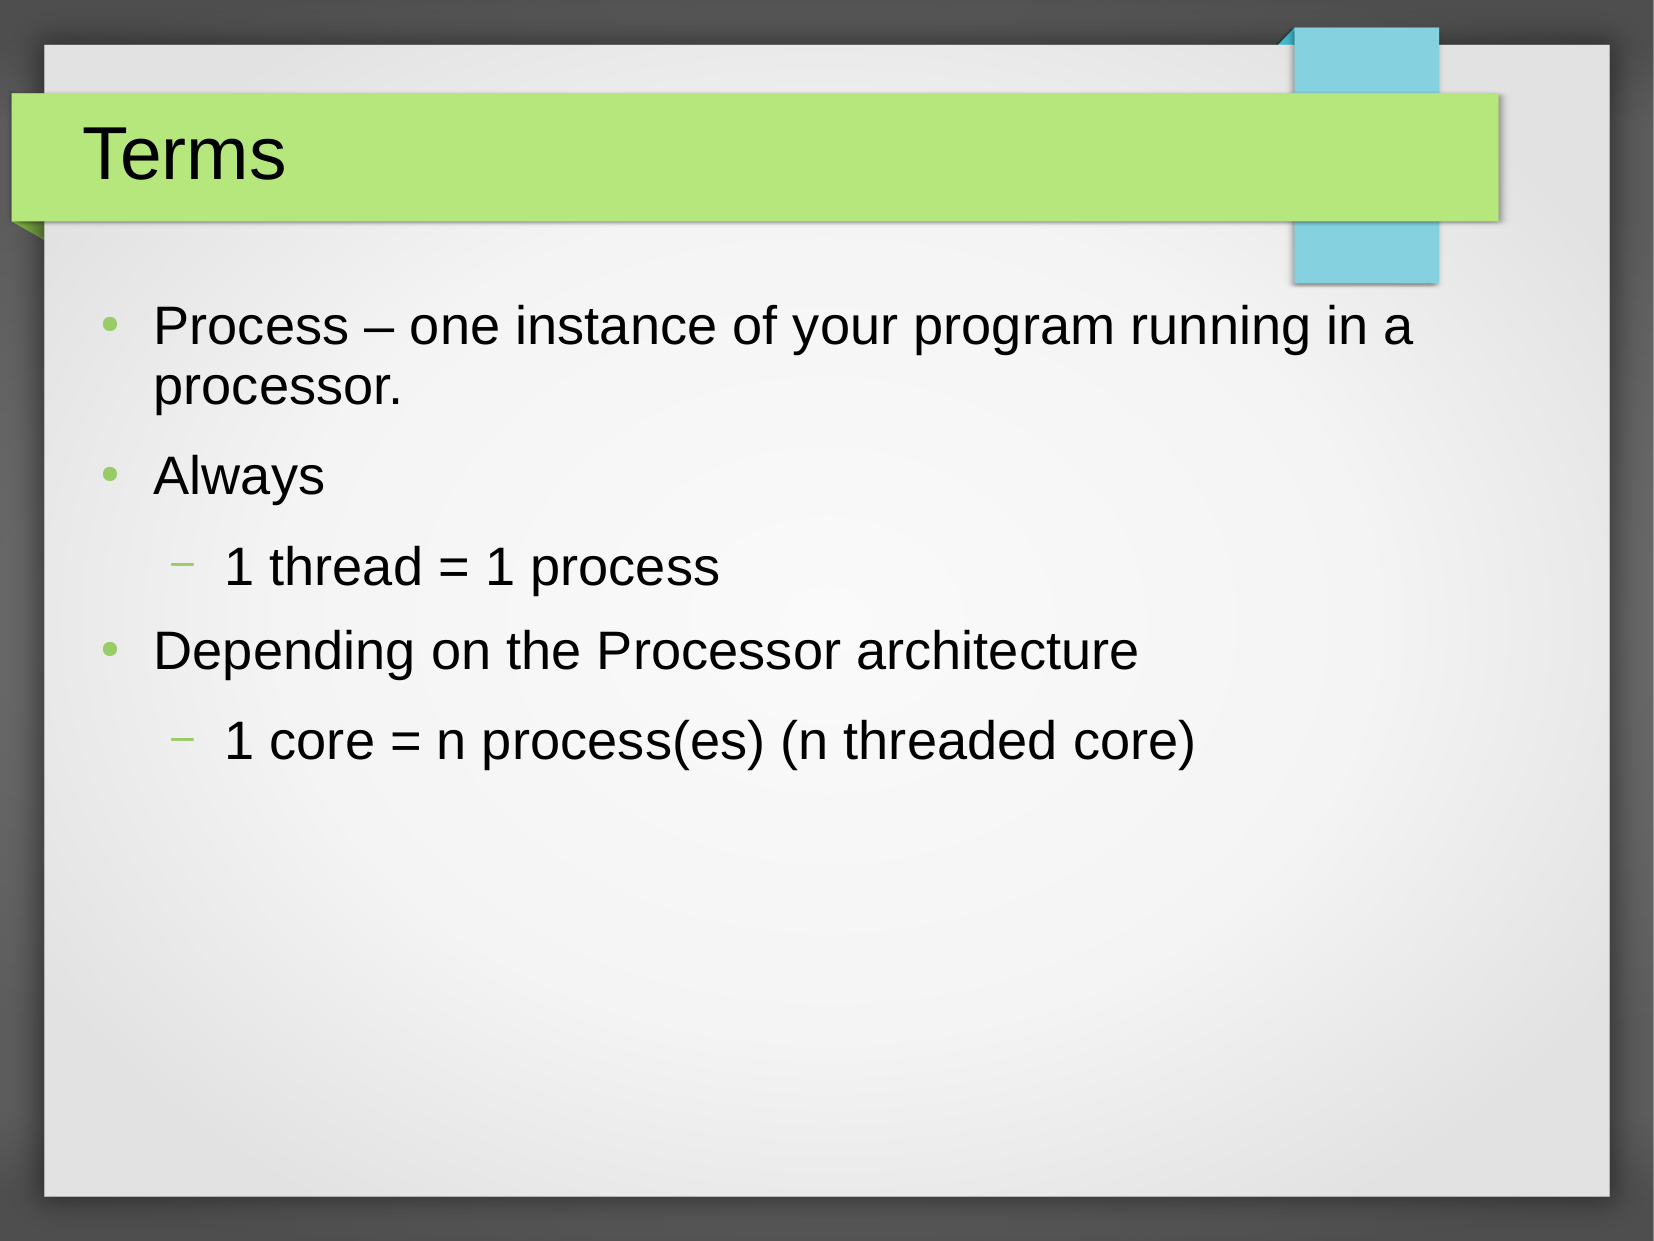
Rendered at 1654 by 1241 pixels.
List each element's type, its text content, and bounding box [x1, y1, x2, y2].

title Terms [82, 94, 1264, 213]
list Process – one instance of your program running in a processor. Always 1 thread = 1 process Depending on the Processor architecture 1 core = n process(es) (n threaded core) [82, 295, 1571, 1015]
picture [0, 0, 1654, 1241]
